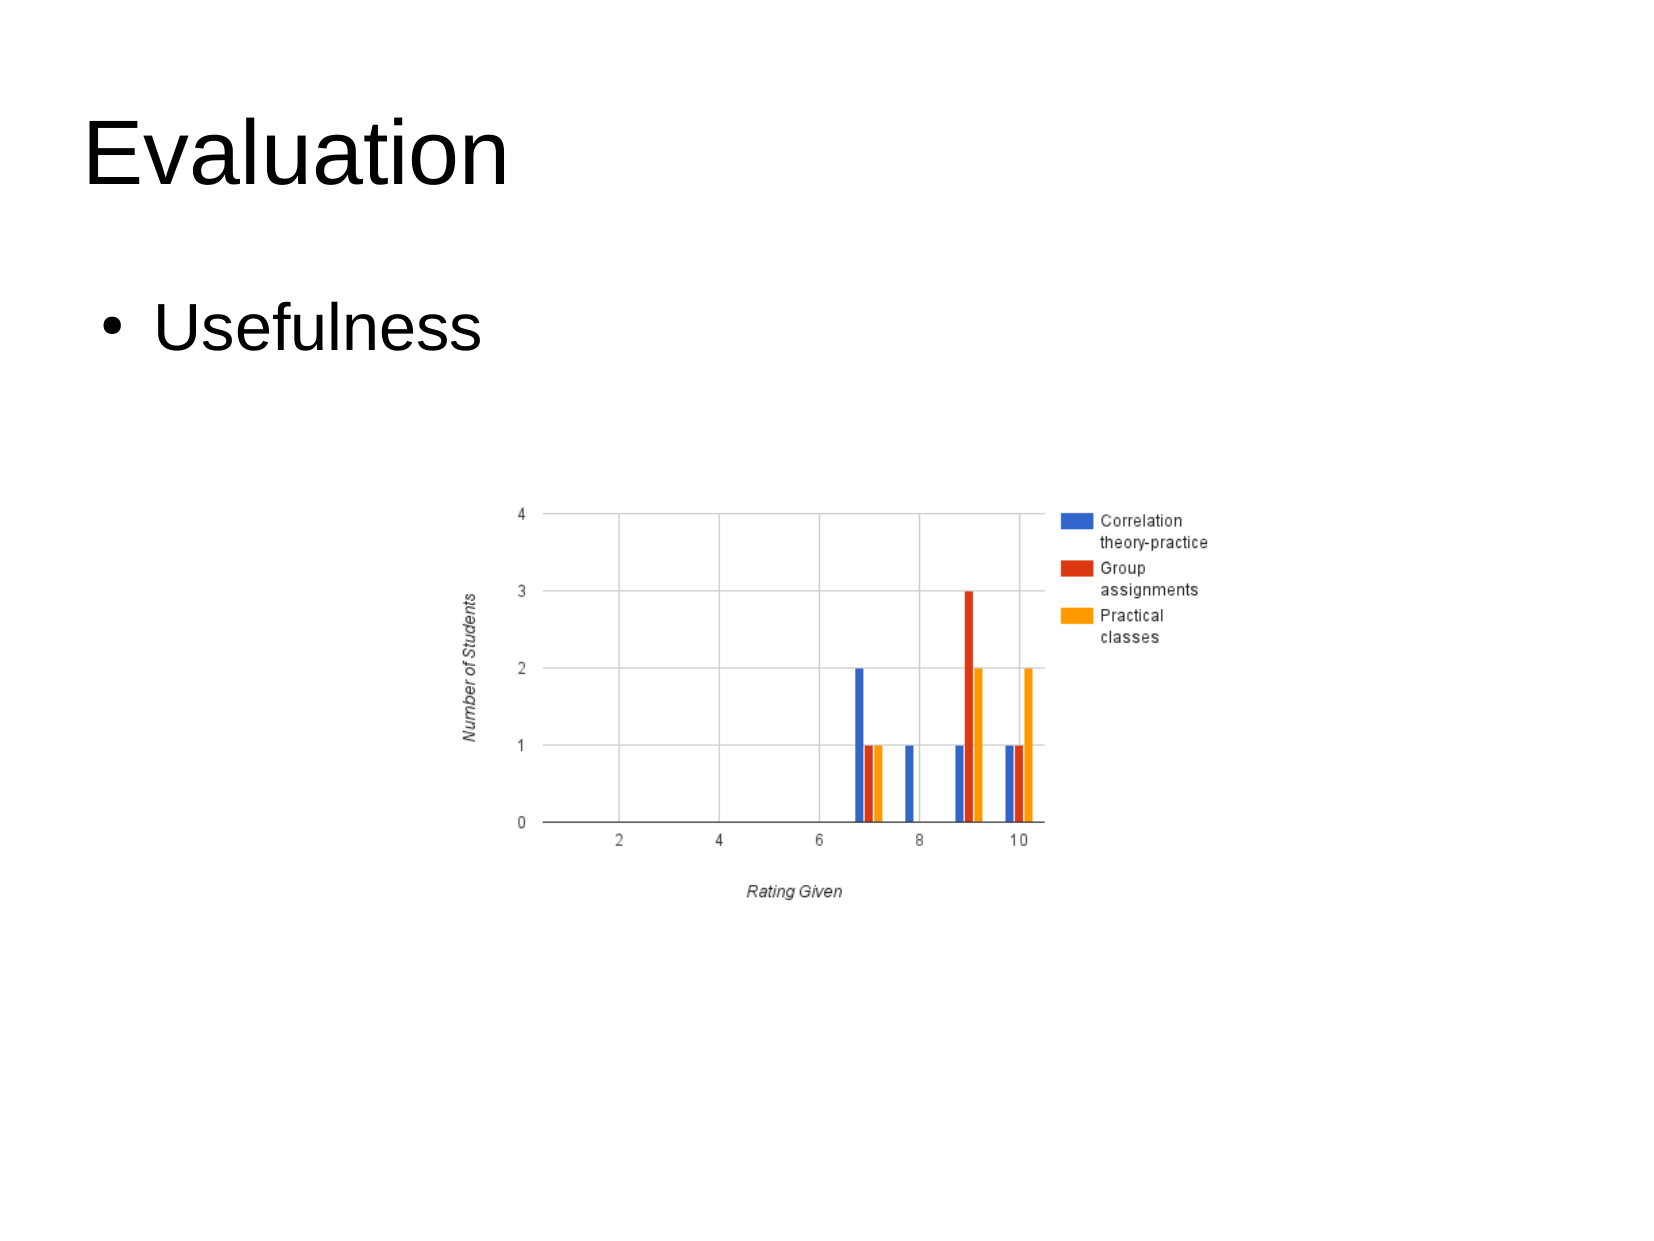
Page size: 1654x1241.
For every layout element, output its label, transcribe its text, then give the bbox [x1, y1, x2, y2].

title Evaluation [82, 49, 1571, 257]
picture [421, 432, 1233, 934]
list Usefulness [82, 290, 1571, 1010]
